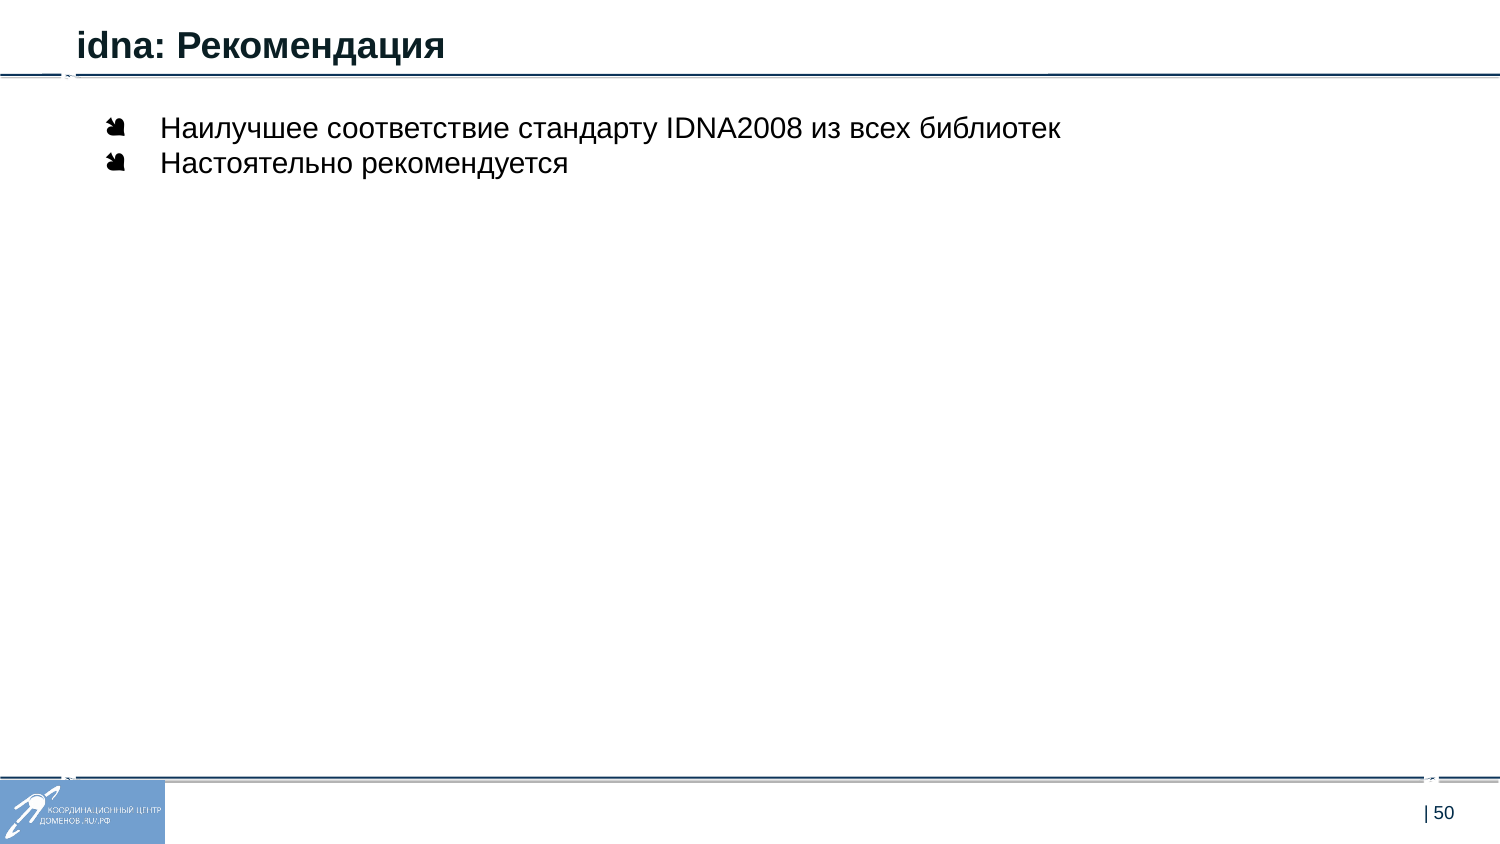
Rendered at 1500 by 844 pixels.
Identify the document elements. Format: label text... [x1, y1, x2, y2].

picture [0, 779, 166, 844]
title idna: Рекомендация [61, 5, 1376, 62]
list Наилучшее соответствие стандарту IDNA2008 из всех библиотек Настоятельно рекомендуется [70, 93, 1368, 656]
